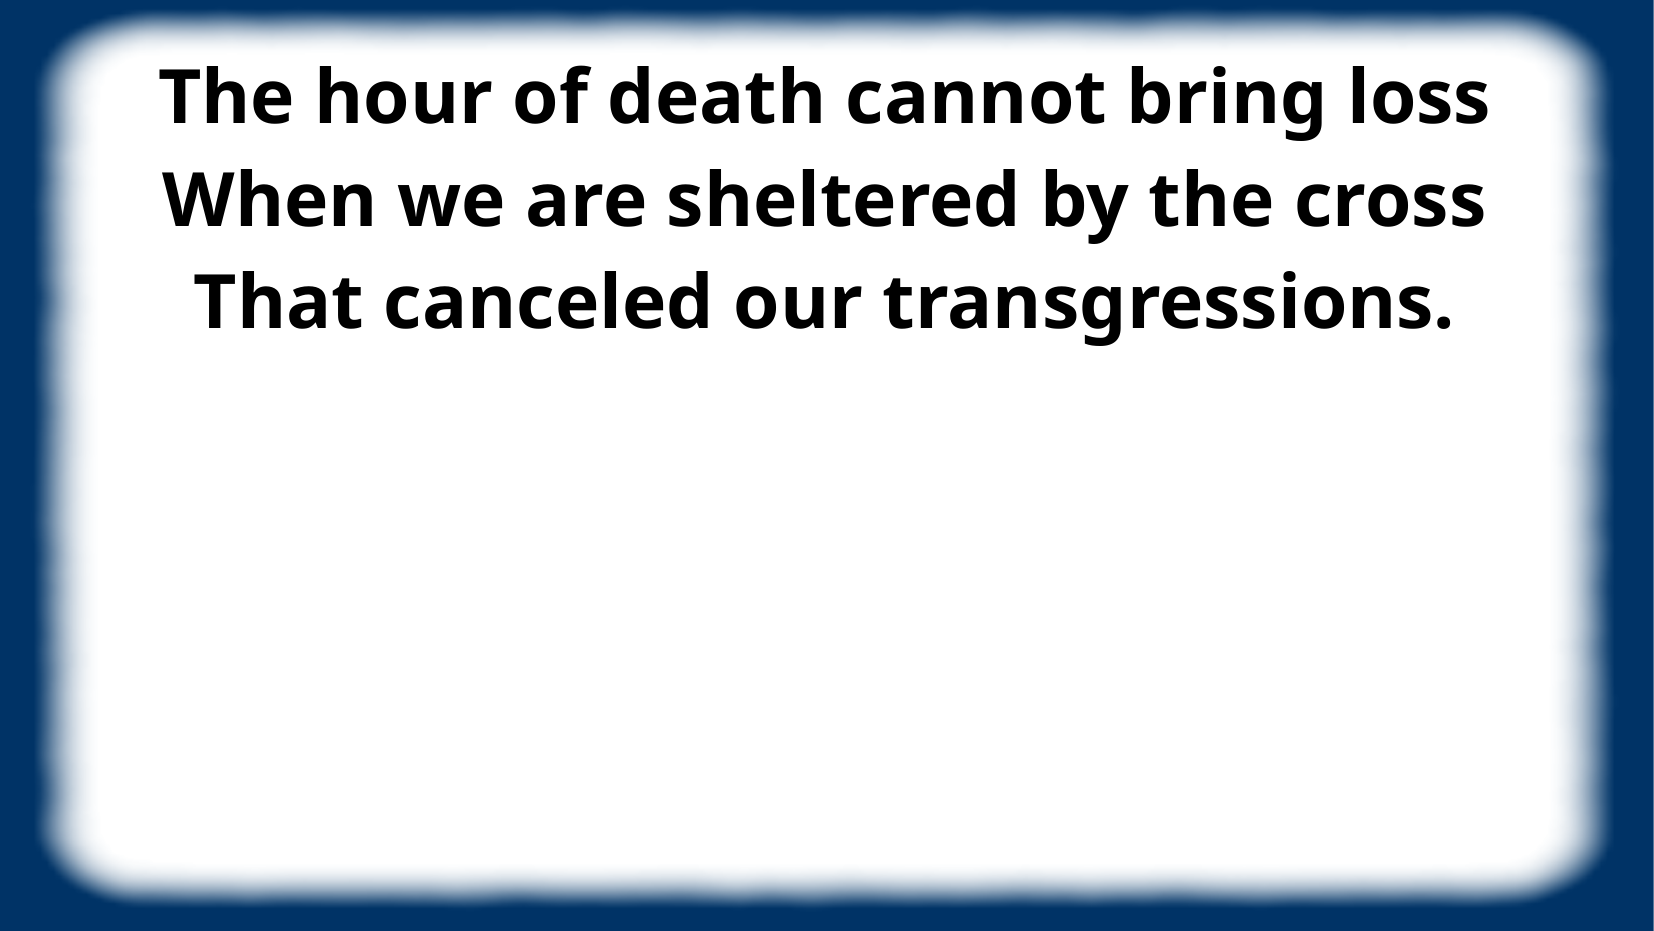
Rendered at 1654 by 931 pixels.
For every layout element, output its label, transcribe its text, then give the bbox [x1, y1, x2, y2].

picture [0, 0, 1654, 931]
text_box The hour of death cannot bring loss When we are sheltered by the cross That canceled our transgressions. [90, 36, 1561, 351]
